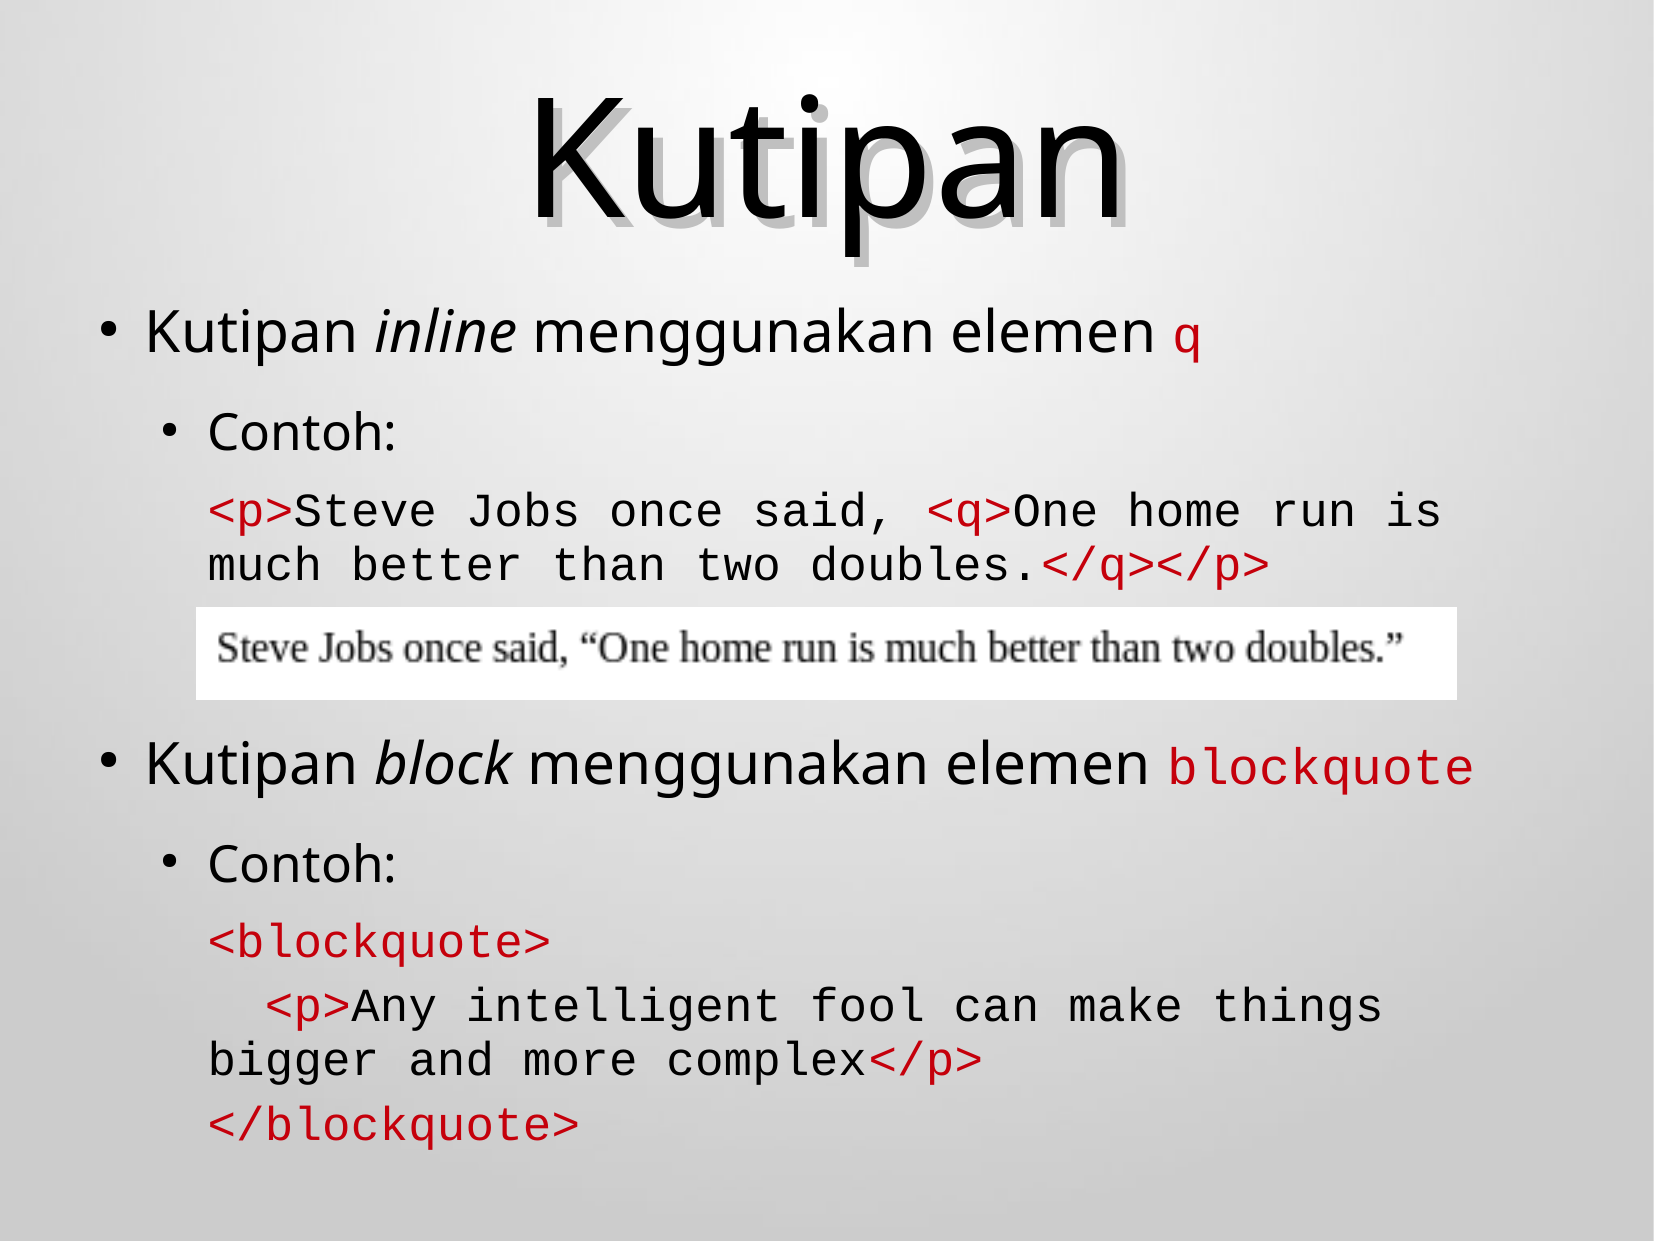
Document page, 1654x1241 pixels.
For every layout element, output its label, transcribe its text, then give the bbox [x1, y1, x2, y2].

picture [0, 0, 1654, 1241]
title Kutipan [82, 52, 1571, 254]
list Kutipan inline menggunakan elemen q Contoh: <p>Steve Jobs once said, <q>One home run is much better than two doubles.</q></p> Kutipan block menggunakan elemen blockquote Contoh: <blockquote> <p>Any intelligent fool can make things bigger and more complex</p> </blockquote> [82, 290, 1571, 1163]
